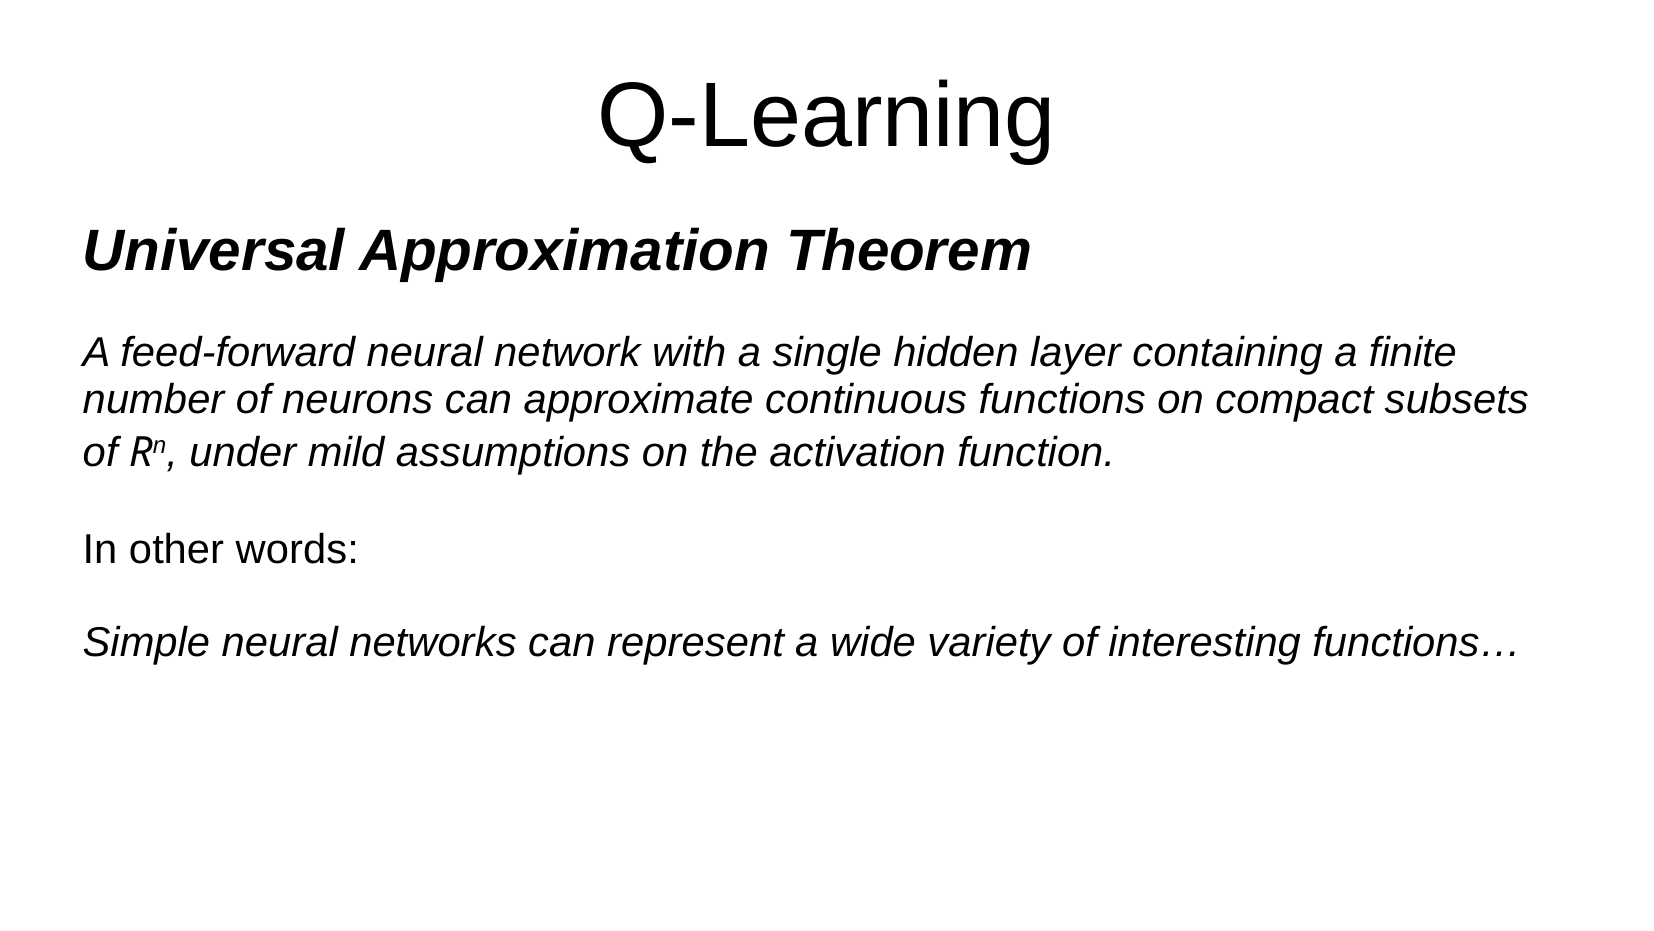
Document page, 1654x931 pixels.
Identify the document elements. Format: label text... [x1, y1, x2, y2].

text_box Universal Approximation Theorem A feed-forward neural network with a single hidden layer containing a finite number of neurons can approximate continuous functions on compact subsets of Rn, under mild assumptions on the activation function. In other words: Simple neural networks can represent a wide variety of interesting functions… [82, 217, 1571, 758]
title Q-Learning [82, 37, 1571, 193]
